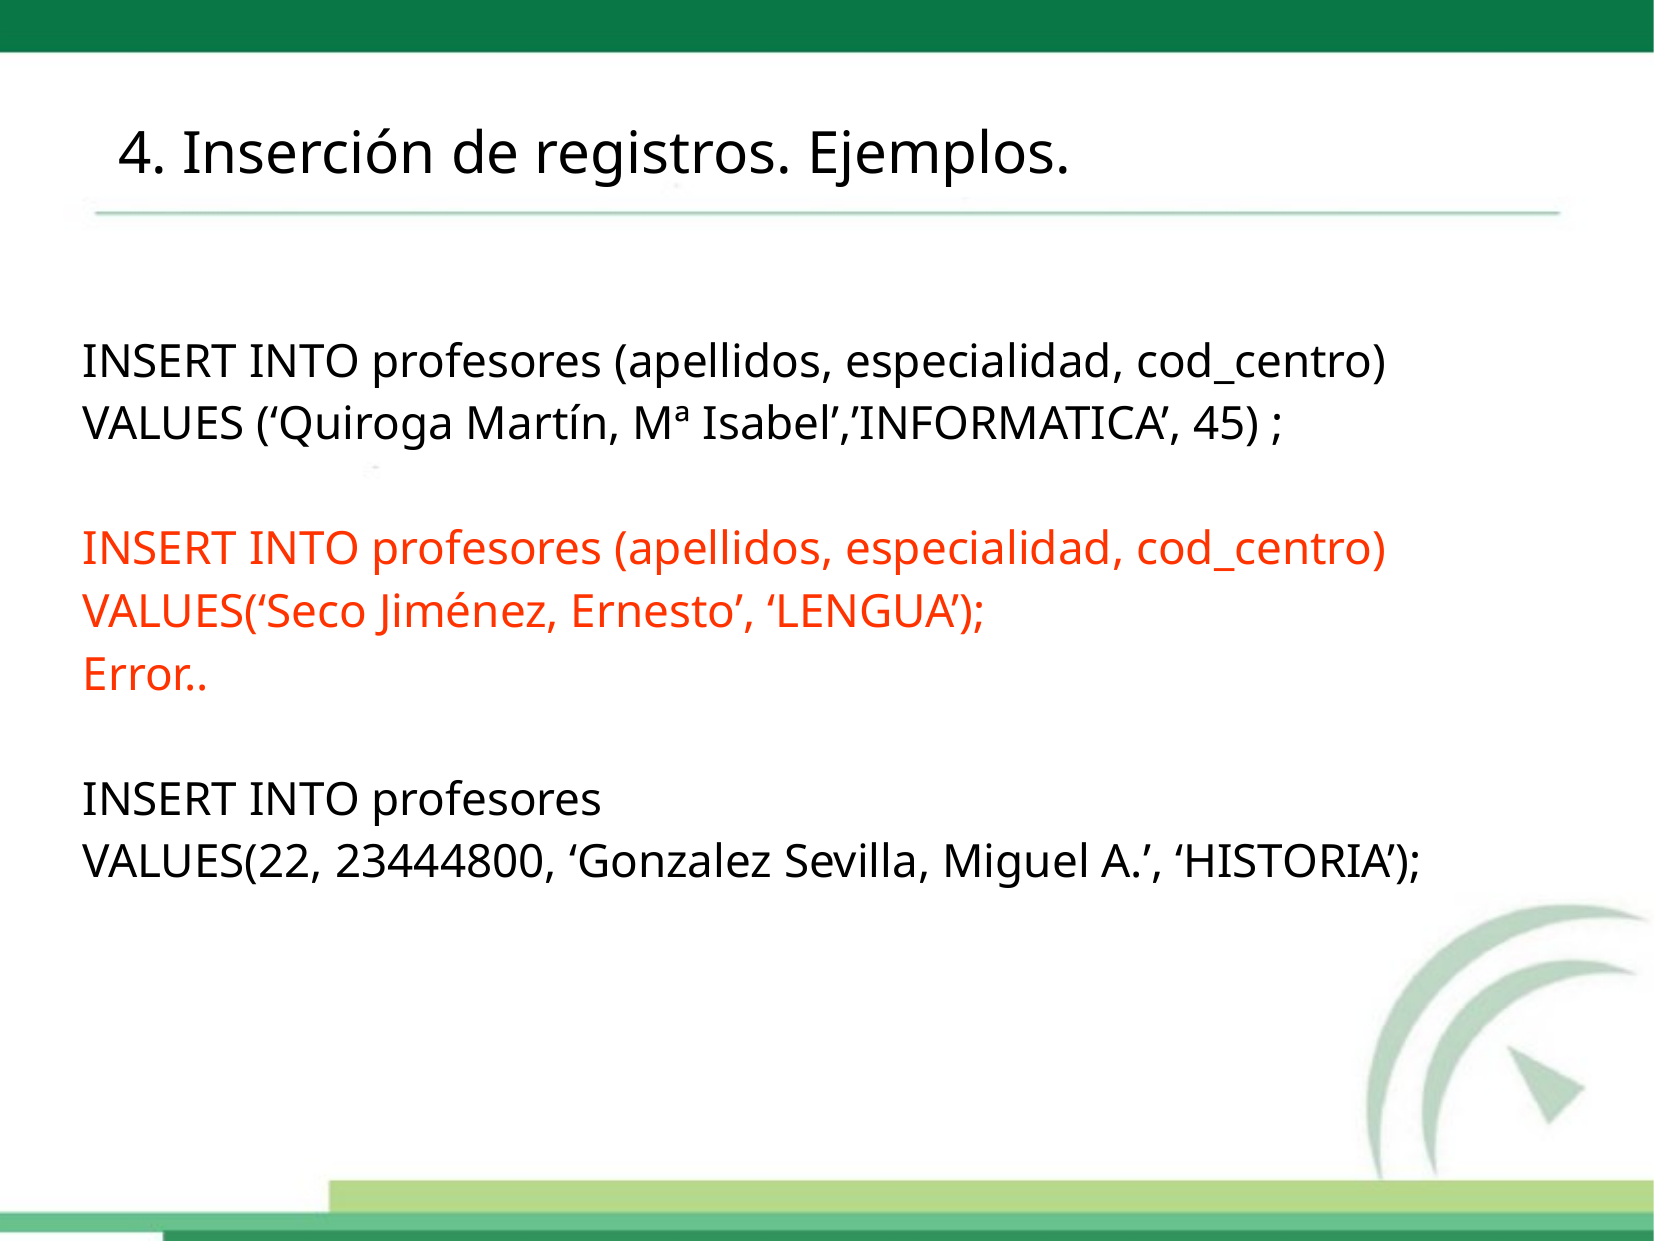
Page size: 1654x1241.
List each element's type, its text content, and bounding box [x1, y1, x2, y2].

title 4. Inserción de registros. Ejemplos. [118, 46, 1654, 254]
picture [0, 0, 1654, 1241]
list INSERT INTO profesores (apellidos, especialidad, cod_centro) VALUES (‘Quiroga Martín, Mª Isabel’,’INFORMATICA’, 45) ; INSERT INTO profesores (apellidos, especialidad, cod_centro) VALUES(‘Seco Jiménez, Ernesto’, ‘LENGUA’); Error.. INSERT INTO profesores VALUES(22, 23444800, ‘Gonzalez Sevilla, Miguel A.’, ‘HISTORIA’); [82, 265, 1595, 1157]
